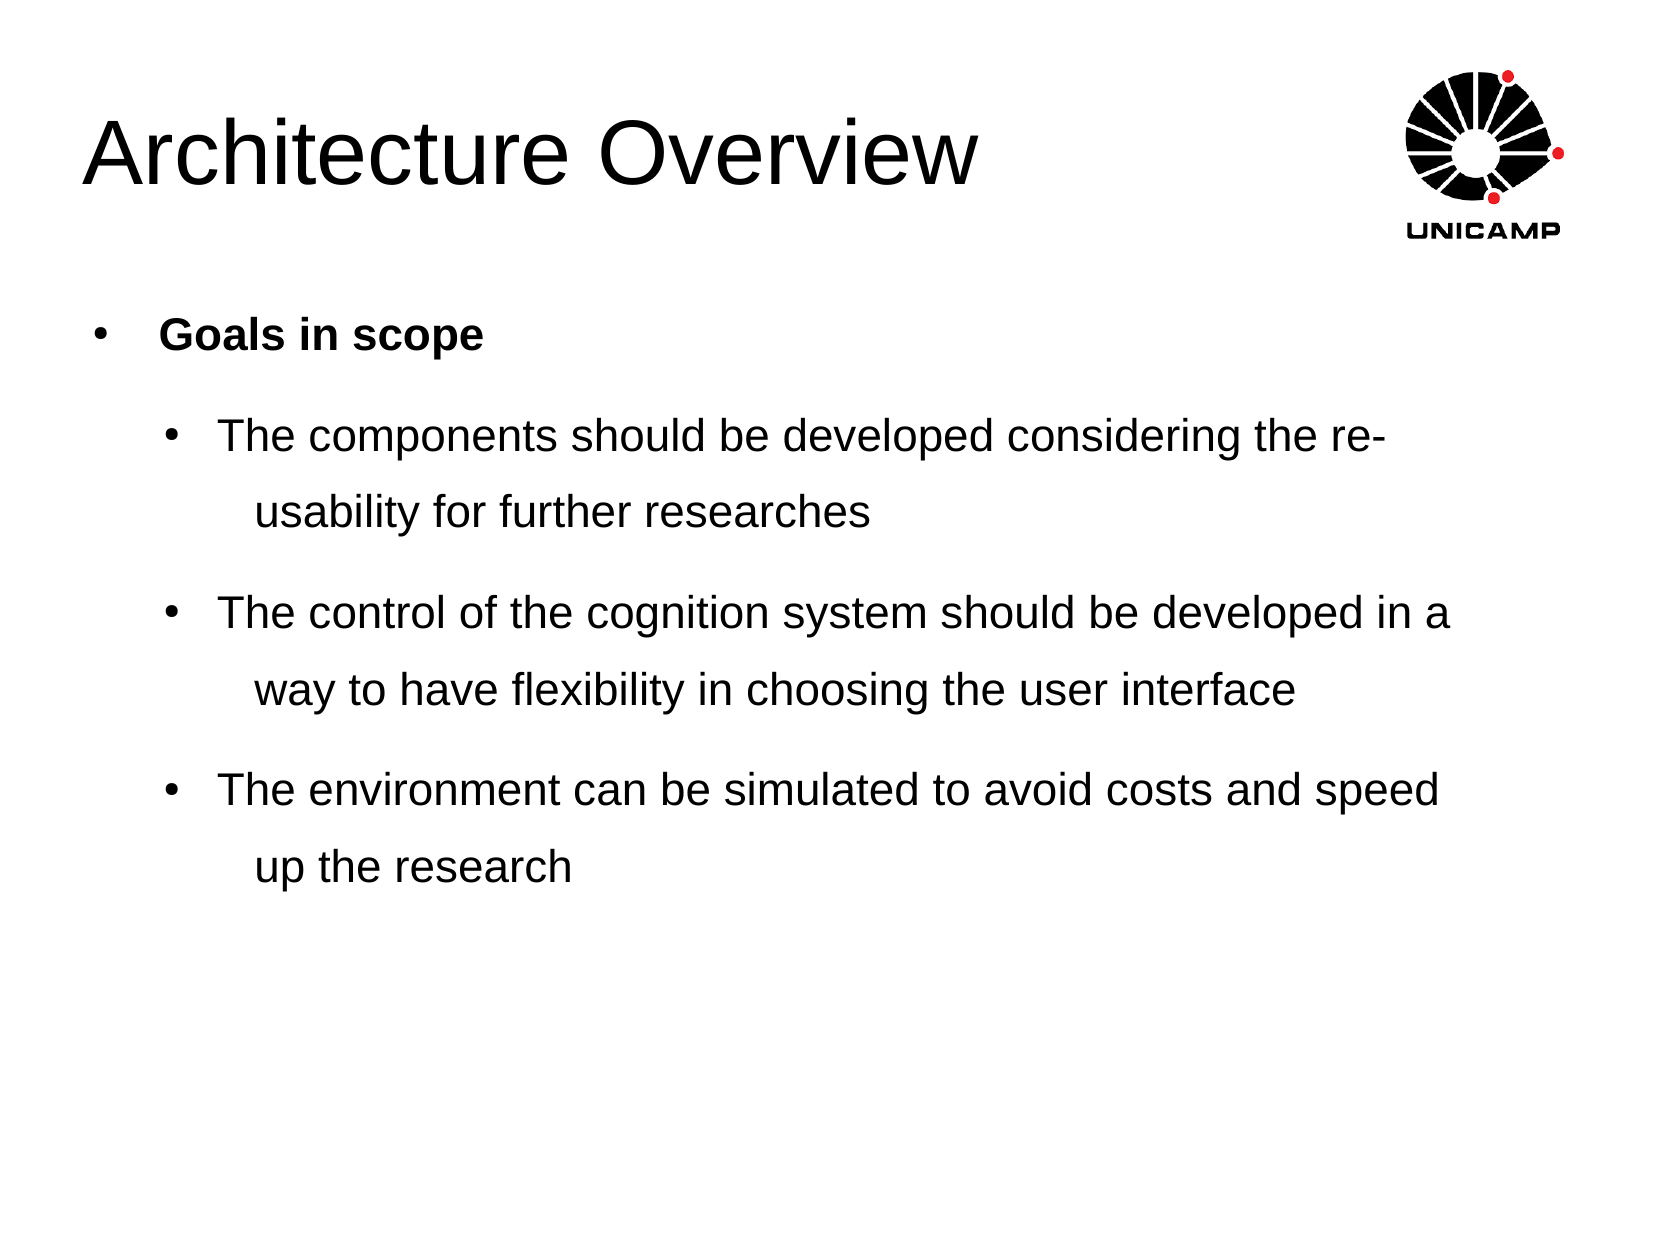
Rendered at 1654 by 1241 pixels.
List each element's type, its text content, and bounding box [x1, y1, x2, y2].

list Goals in scope The components should be developed considering the re-usability for further researches The control of the cognition system should be developed in a way to have flexibility in choosing the user interface The environment can be simulated to avoid costs and speed up the research [0, 283, 1489, 1003]
title Architecture Overview [82, 49, 1571, 257]
picture [1405, 70, 1564, 239]
